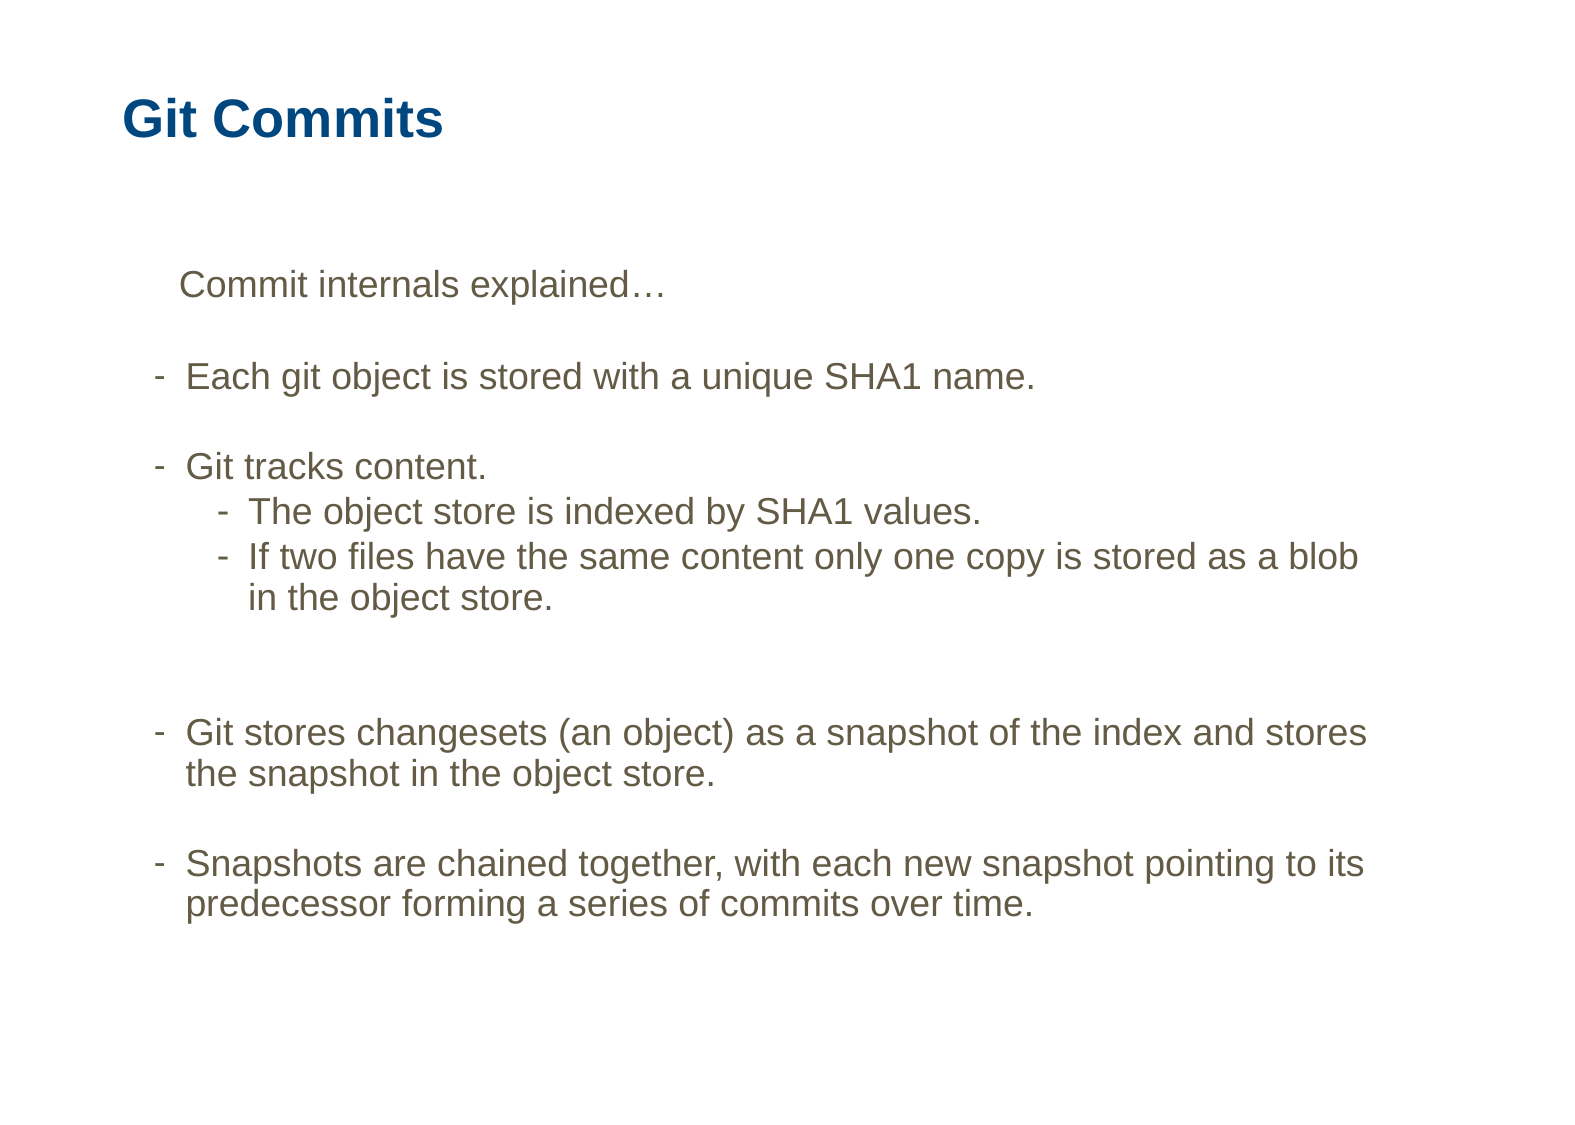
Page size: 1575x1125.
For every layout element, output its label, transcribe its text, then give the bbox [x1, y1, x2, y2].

title Git Commits [122, 76, 1541, 157]
list Commit internals explained… Each git object is stored with a unique SHA1 name. Git tracks content. The object store is indexed by SHA1 values. If two files have the same content only one copy is stored as a blob in the object store. Git stores changesets (an object) as a snapshot of the index and stores the snapshot in the object store. Snapshots are chained together, with each new snapshot pointing to its predecessor forming a series of commits over time. [122, 265, 1398, 1020]
